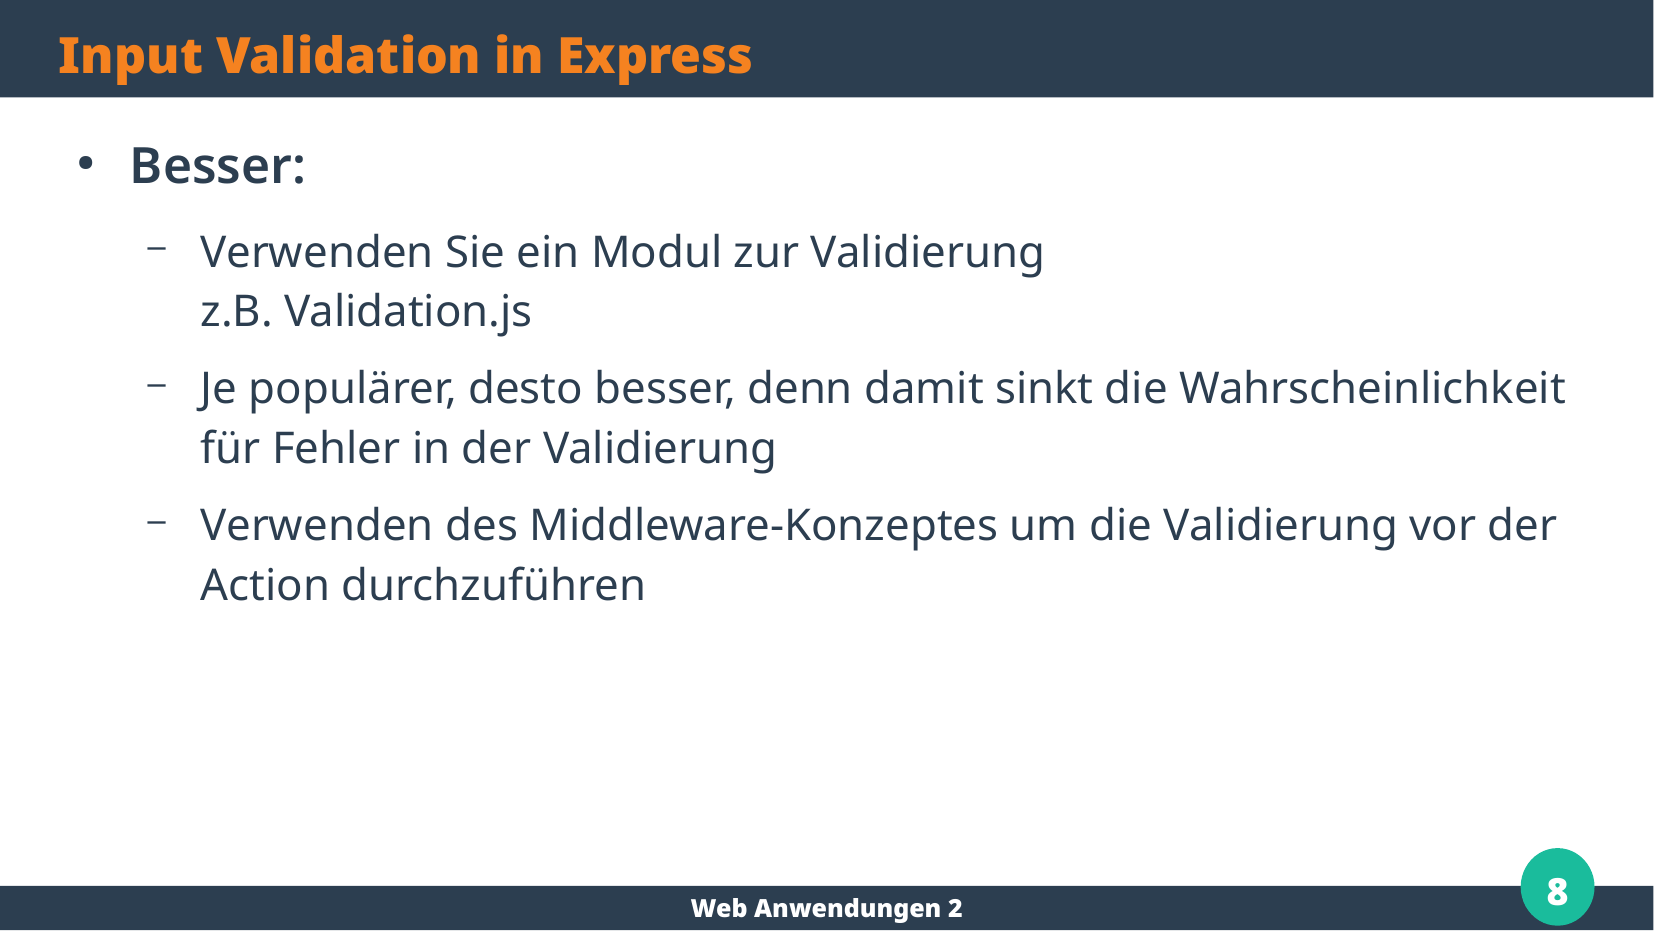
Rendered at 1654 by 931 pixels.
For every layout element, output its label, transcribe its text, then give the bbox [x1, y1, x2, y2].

title Input Validation in Express [59, 8, 1595, 89]
list Besser: Verwenden Sie ein Modul zur Validierung z.B. Validation.js Je populärer, desto besser, denn damit sinkt die Wahrscheinlichkeit für Fehler in der Validierung Verwenden des Middleware-Konzeptes um die Validierung vor der Action durchzuführen [59, 129, 1595, 864]
